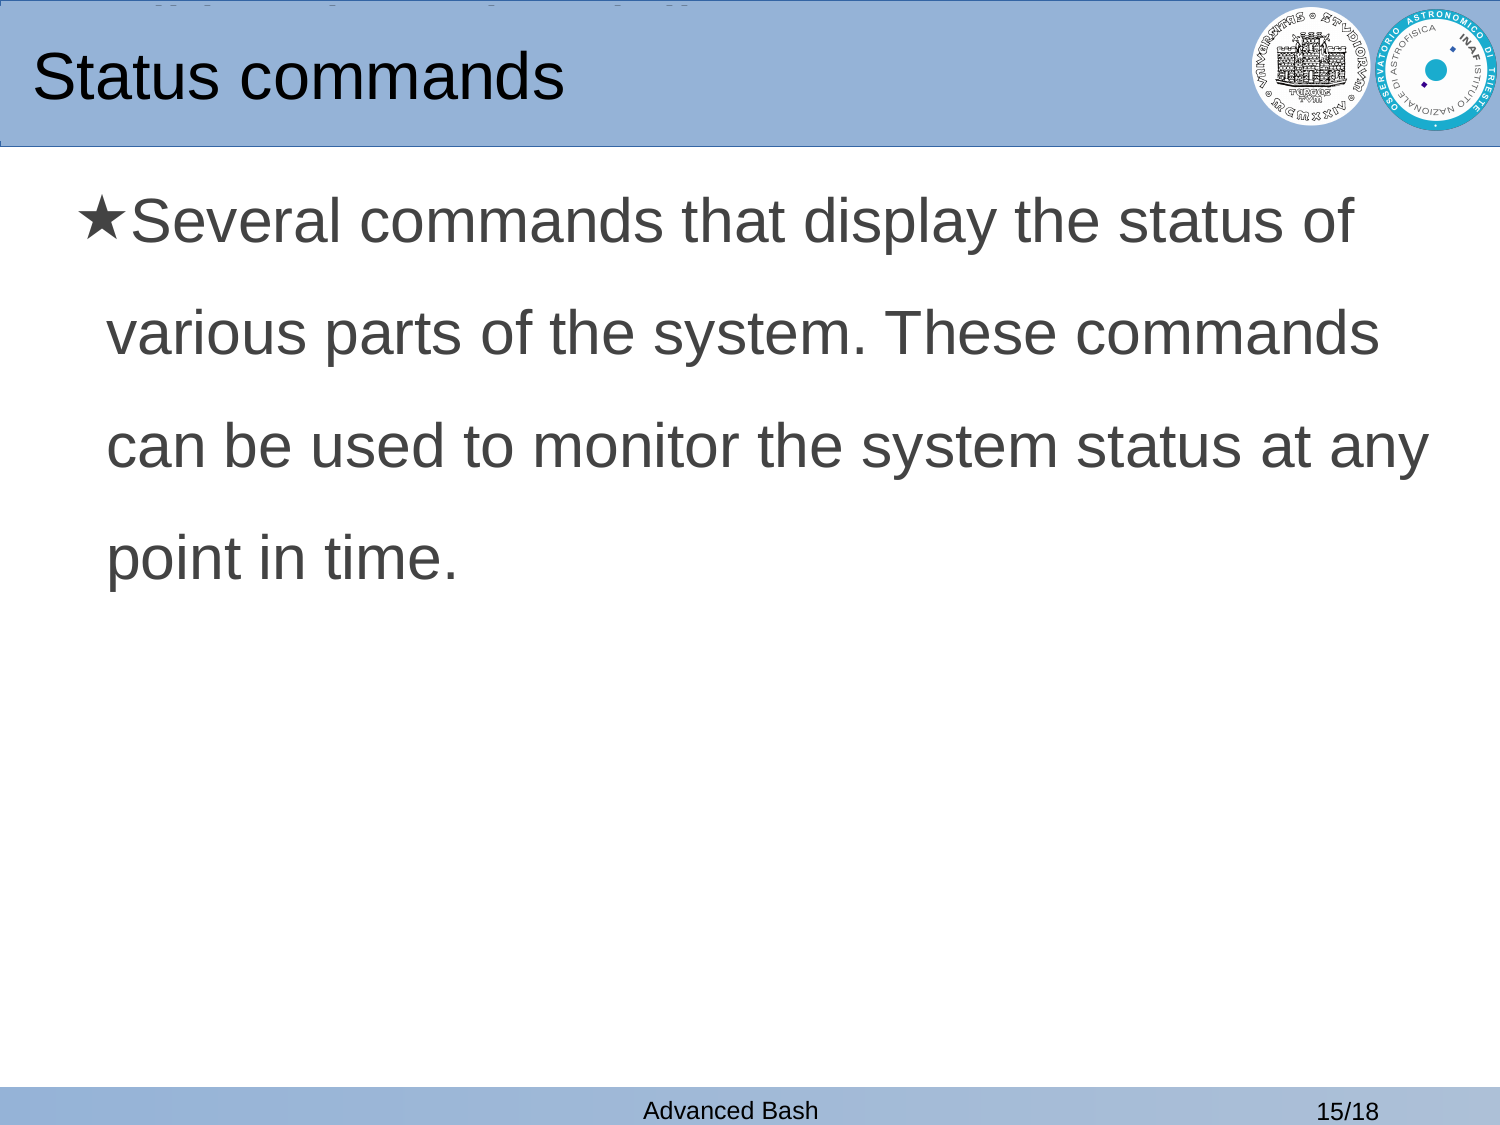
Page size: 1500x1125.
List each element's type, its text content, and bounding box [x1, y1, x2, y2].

title Traditional service delivery [0, 0, 1500, 135]
list Several commands that display the status of various parts of the system. These commands can be used to monitor the system status at any point in time. [16, 135, 1500, 1081]
text_box Status commands [0, 5, 1232, 141]
